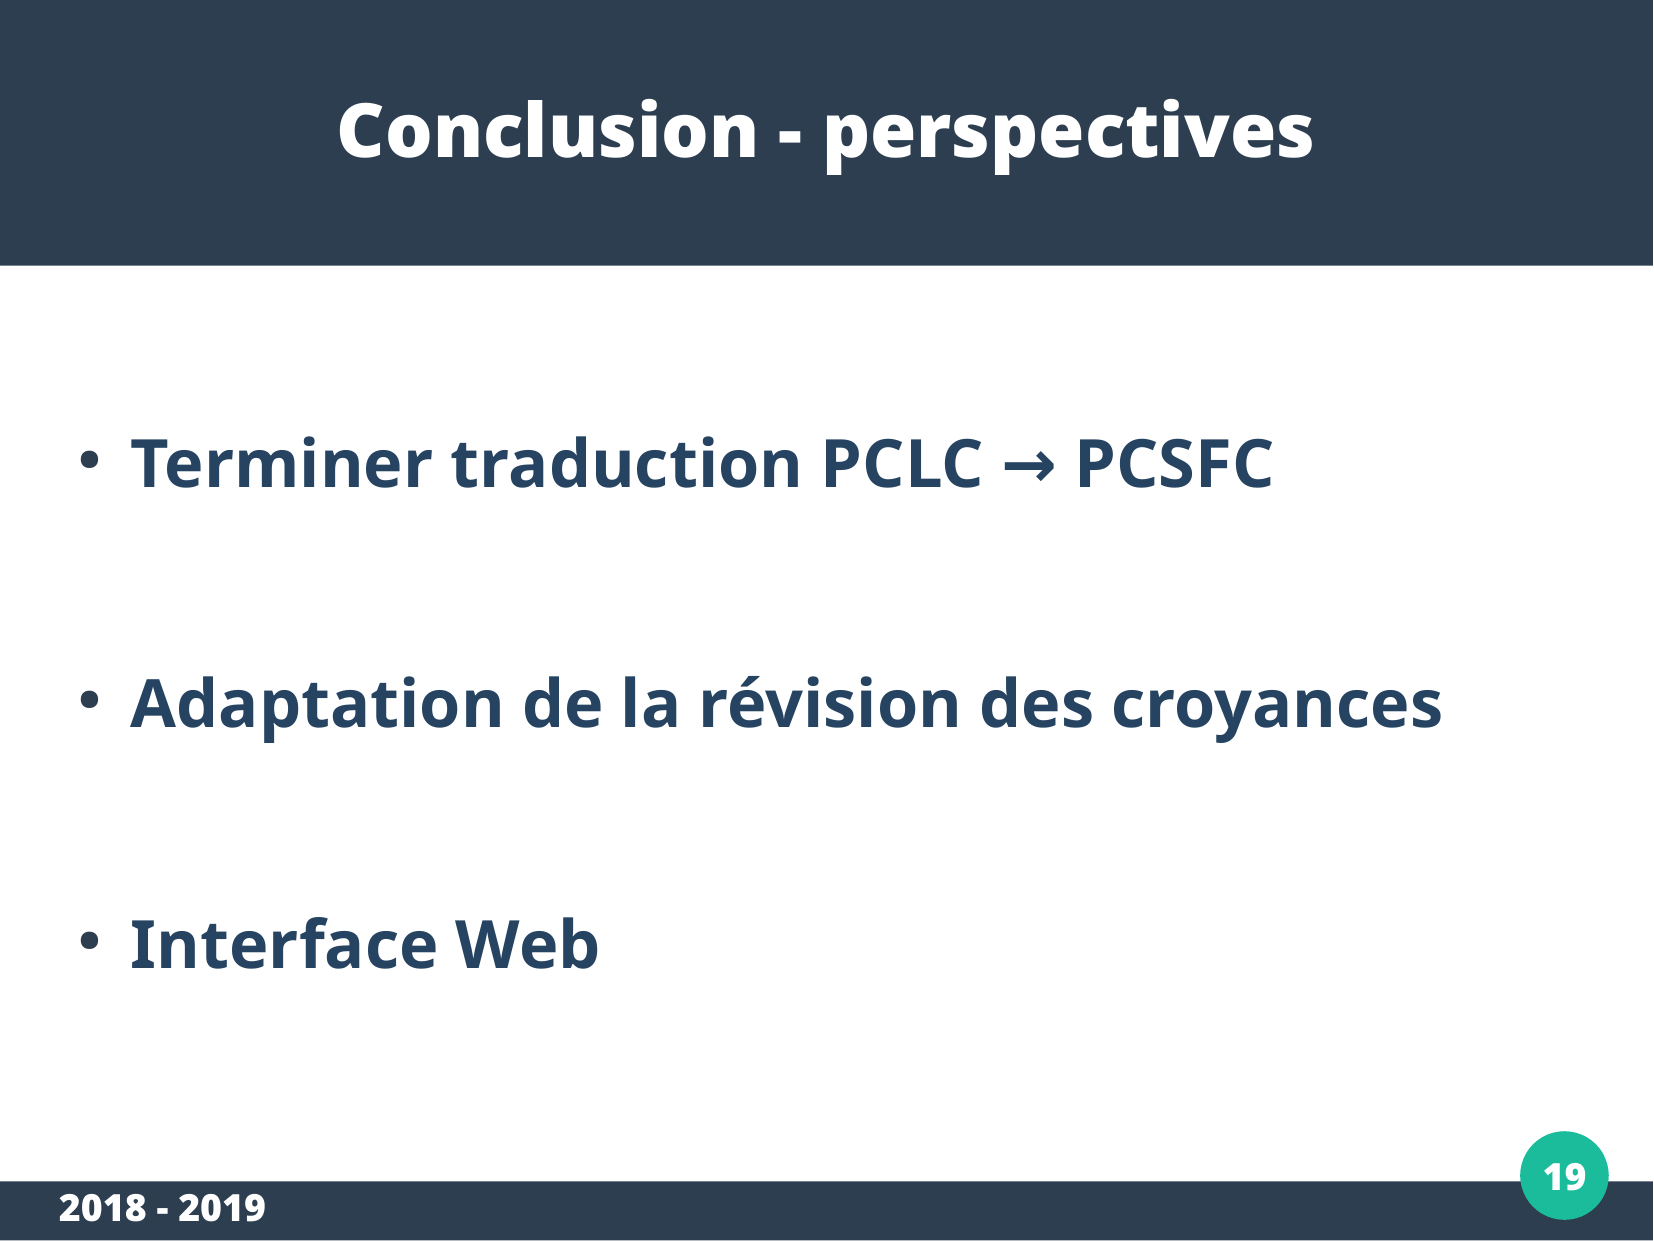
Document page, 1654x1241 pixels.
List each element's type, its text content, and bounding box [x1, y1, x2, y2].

list Terminer traduction PCLC → PCSFC Adaptation de la révision des croyances Interface Web [60, 329, 1595, 1111]
title Conclusion - perspectives [58, 49, 1594, 207]
